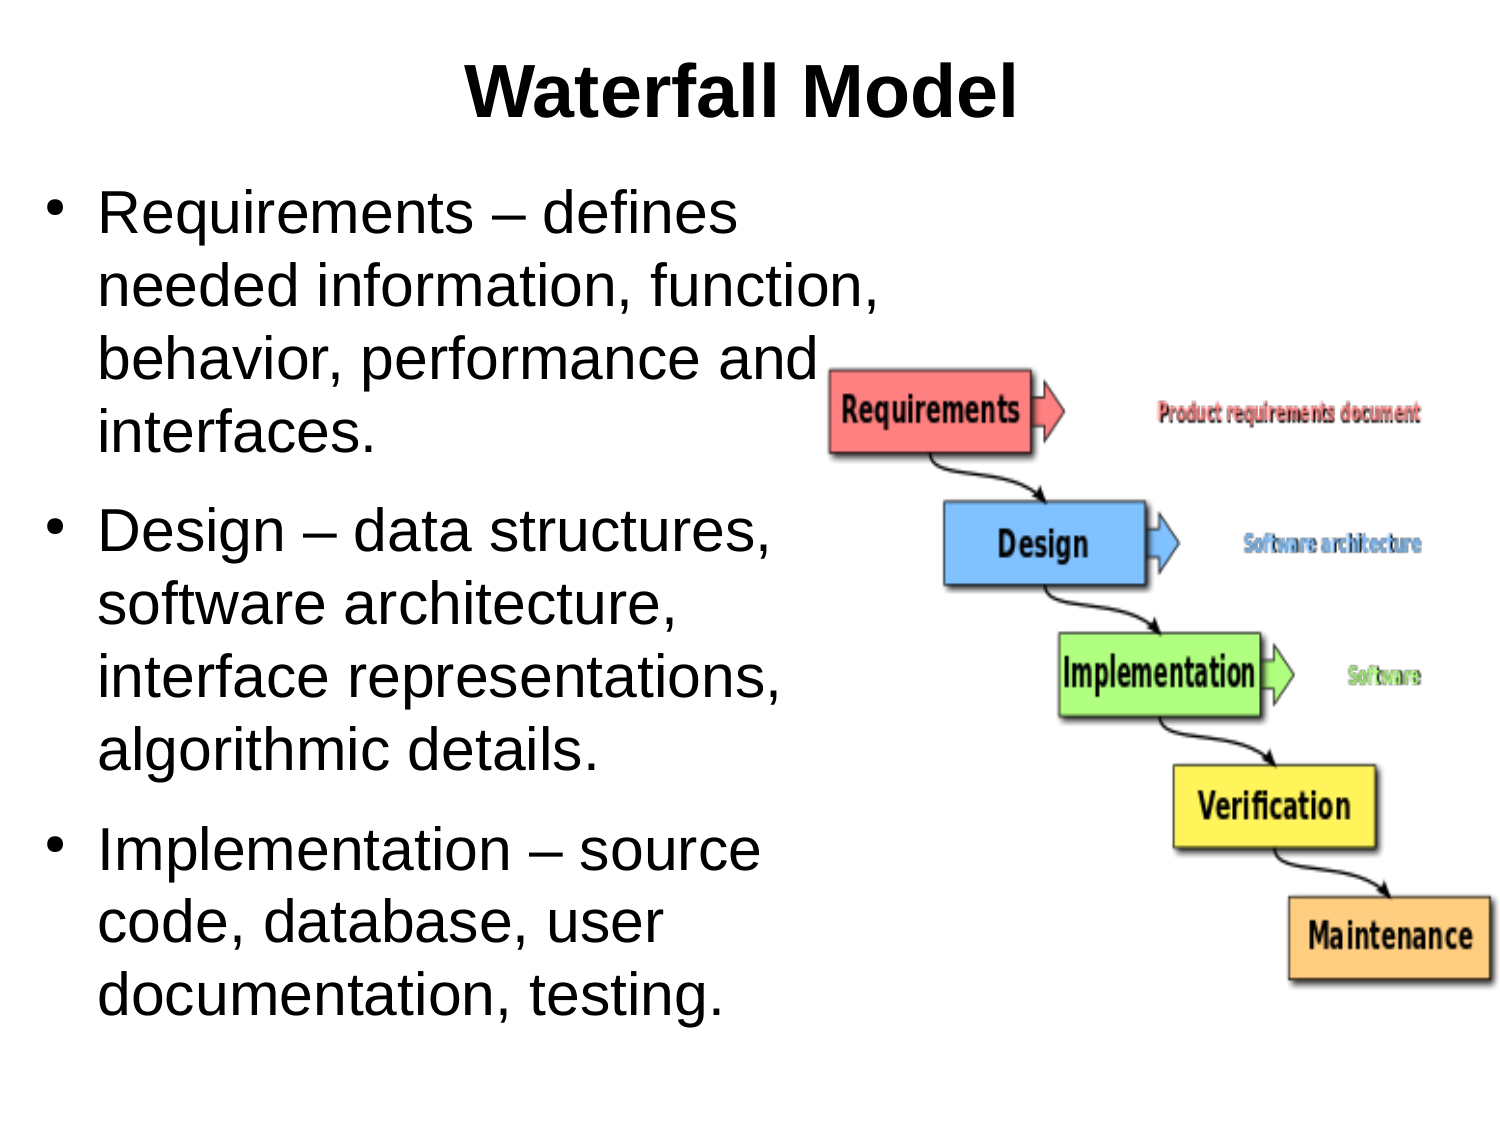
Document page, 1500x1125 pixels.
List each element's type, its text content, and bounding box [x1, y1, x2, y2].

title Waterfall Model [67, 21, 1418, 154]
picture [826, 361, 1500, 993]
list Requirements – defines needed information, function, behavior, performance and interfaces. Design – data structures, software architecture, interface representations, algorithmic details. Implementation – source code, database, user documentation, testing. [11, 165, 906, 1075]
